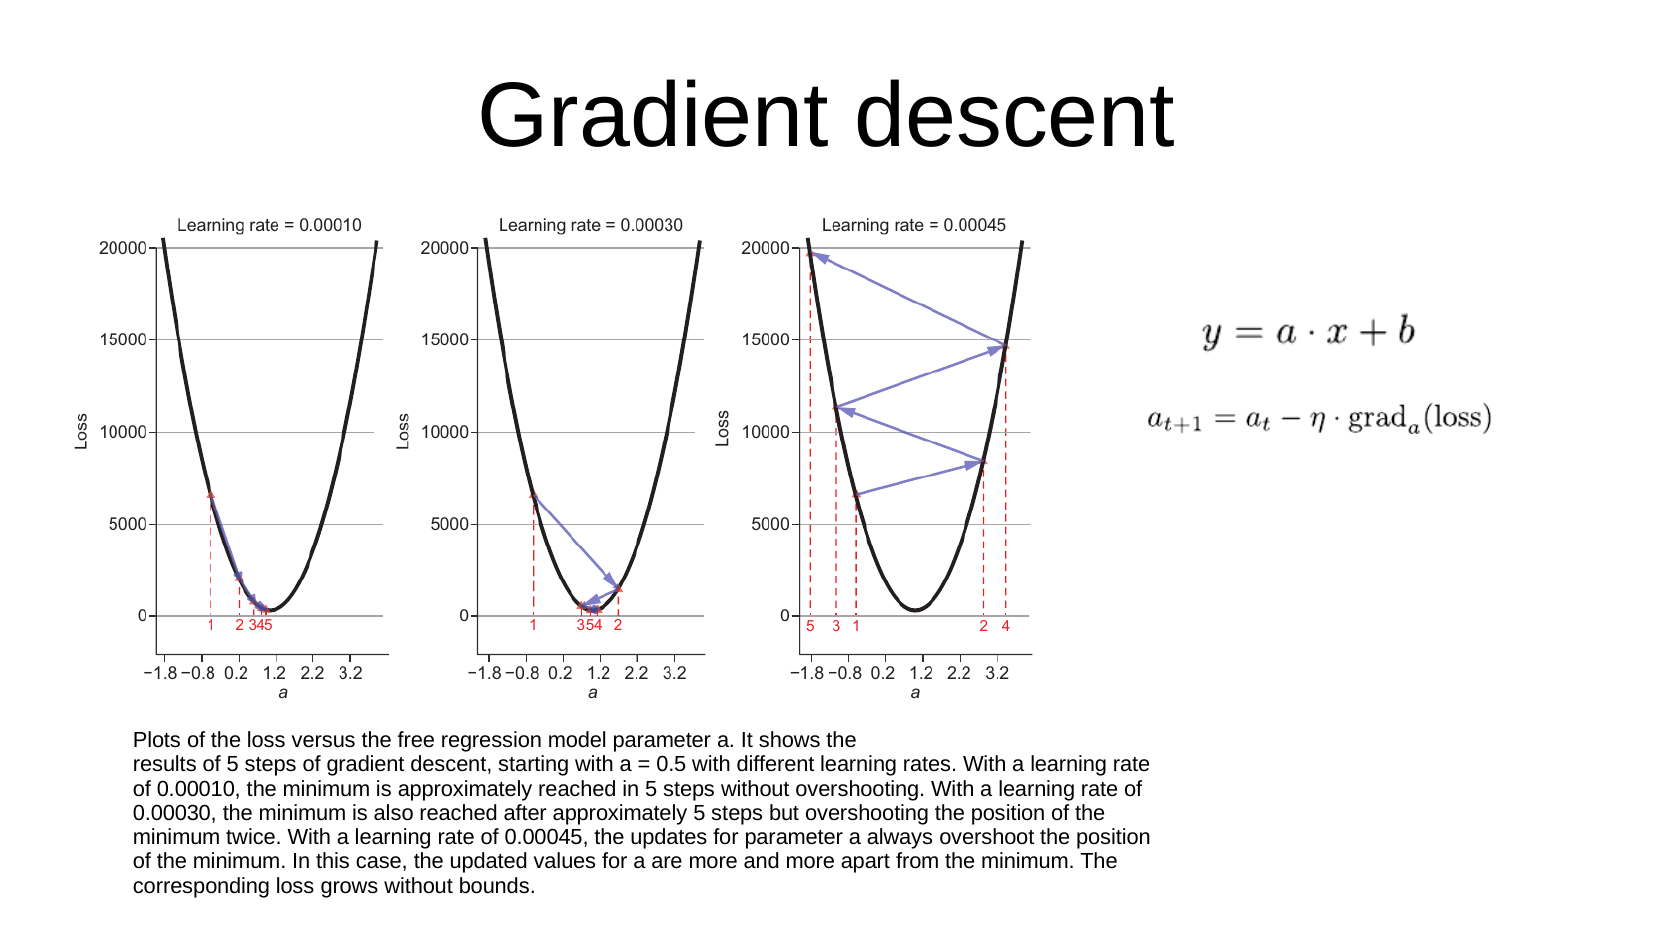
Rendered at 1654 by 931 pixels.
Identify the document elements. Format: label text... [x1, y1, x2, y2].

picture [1122, 389, 1512, 451]
picture [1197, 306, 1430, 367]
text_box Plots of the loss versus the free regression model parameter a. It shows the results of 5 steps of gradient descent, starting with a = 0.5 with different learning rates. With a learning rate of 0.00010, the minimum is approximately reached in 5 steps without overshooting. With a learning rate of 0.00030, the minimum is also reached after approximately 5 steps but overshooting the position of the minimum twice. With a learning rate of 0.00045, the updates for parameter a always overshoot the position of the minimum. In this case, the updated values for a are more and more apart from the minimum. The corresponding loss grows without bounds. [118, 720, 1205, 906]
title Gradient descent [82, 37, 1571, 193]
picture [47, 200, 1063, 718]
